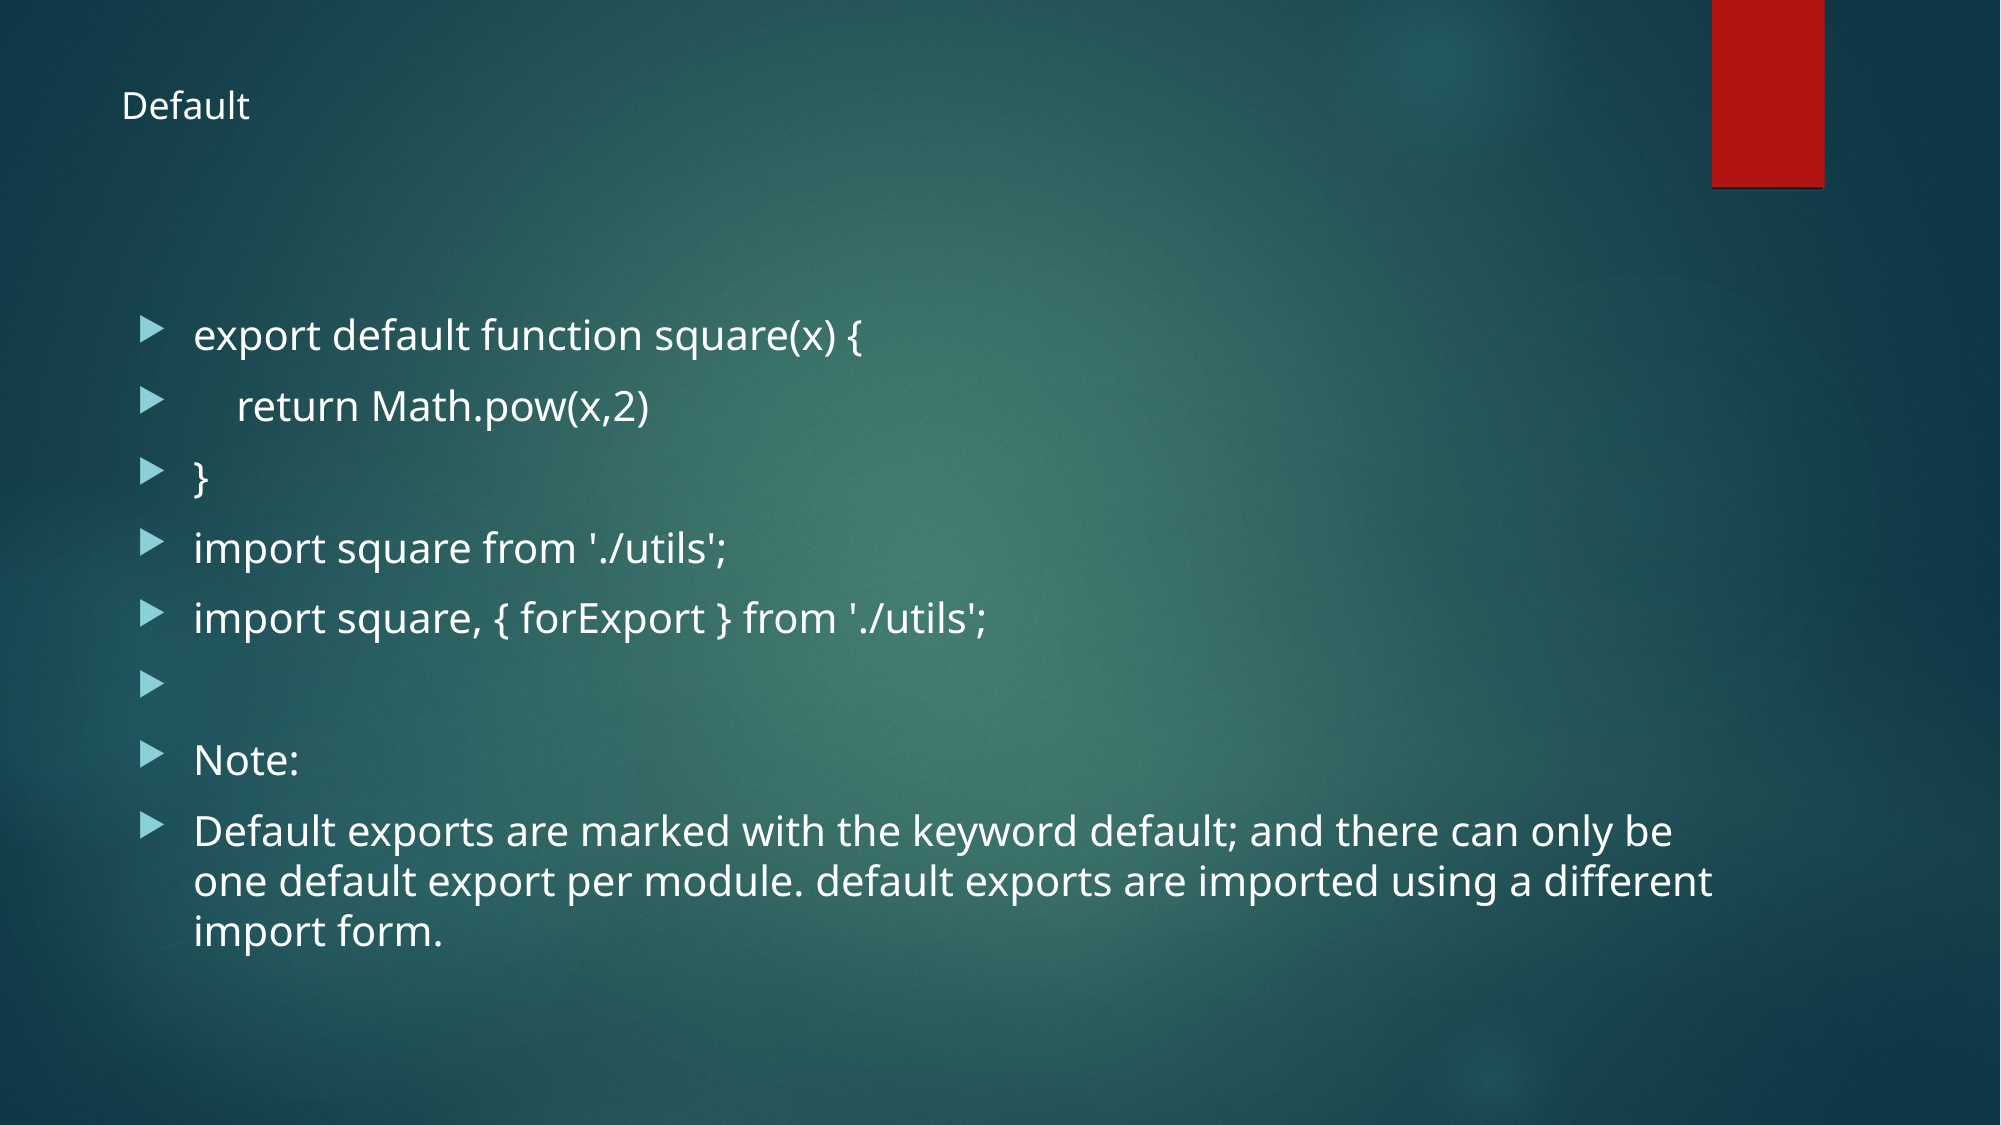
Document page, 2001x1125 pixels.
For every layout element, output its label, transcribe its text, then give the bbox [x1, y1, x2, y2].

picture [0, 0, 2001, 1125]
list export default function square(x) { return Math.pow(x,2) } import square from './utils'; import square, { forExport } from './utils'; Note: Default exports are marked with the keyword default; and there can only be one default export per module. default exports are imported using a different import form. [121, 230, 1749, 981]
title Default [106, 74, 1649, 304]
